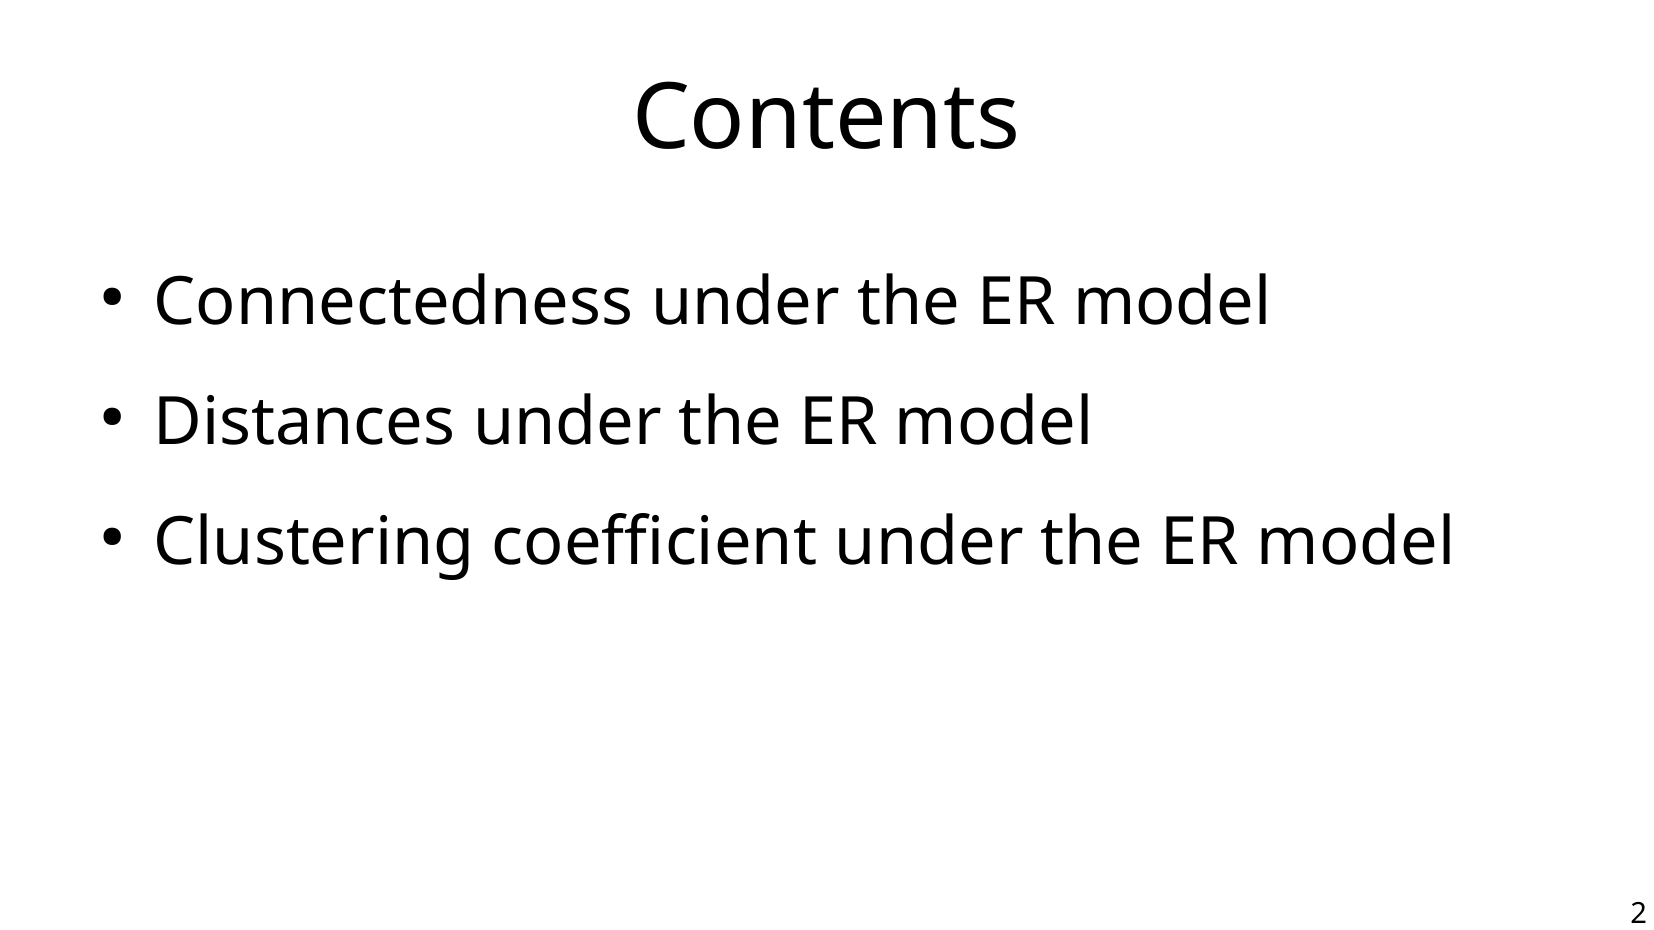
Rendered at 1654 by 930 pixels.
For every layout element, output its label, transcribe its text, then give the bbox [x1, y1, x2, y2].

title Contents [82, 1, 1571, 225]
list Connectedness under the ER model Distances under the ER model Clustering coefficient under the ER model [82, 252, 1571, 793]
